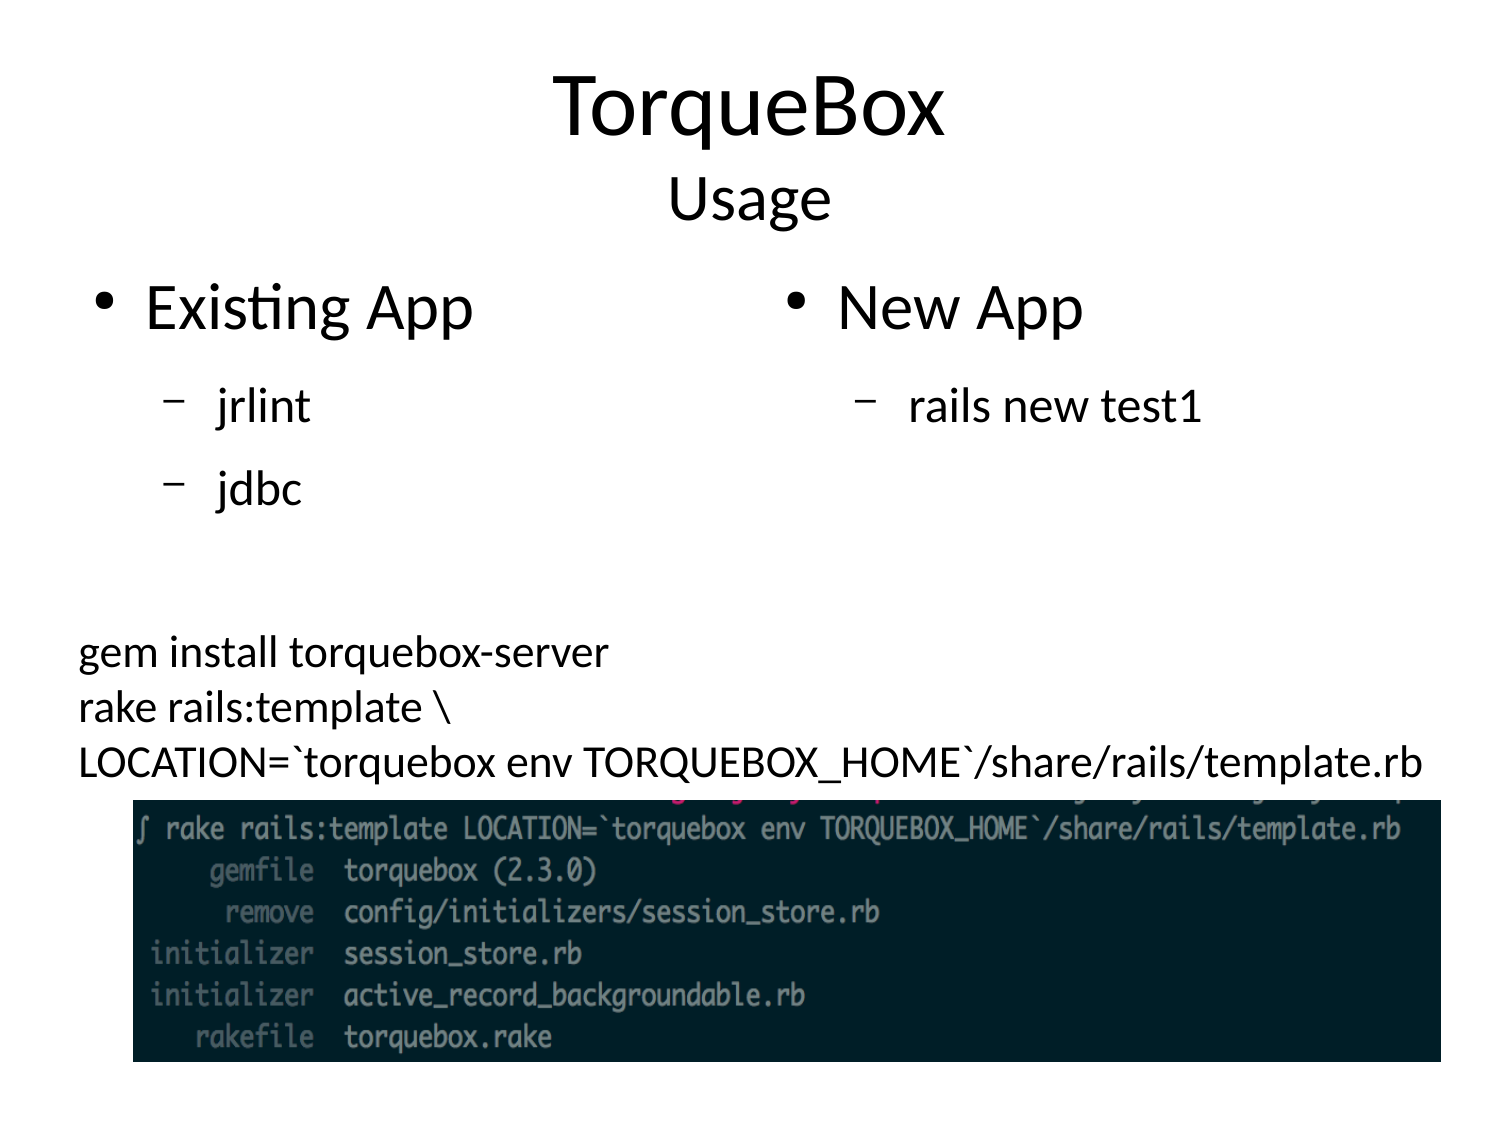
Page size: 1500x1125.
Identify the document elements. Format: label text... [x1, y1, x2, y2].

text_box gem install torquebox-server rake rails:template \ LOCATION=`torquebox env TORQUEBOX_HOME`/share/rails/template.rb [63, 613, 1439, 794]
picture [133, 800, 1441, 1062]
title TorqueBox Usage [75, 45, 1425, 233]
list Existing App jrlint jdbc [75, 262, 734, 601]
list New App rails new test1 [766, 262, 1426, 586]
